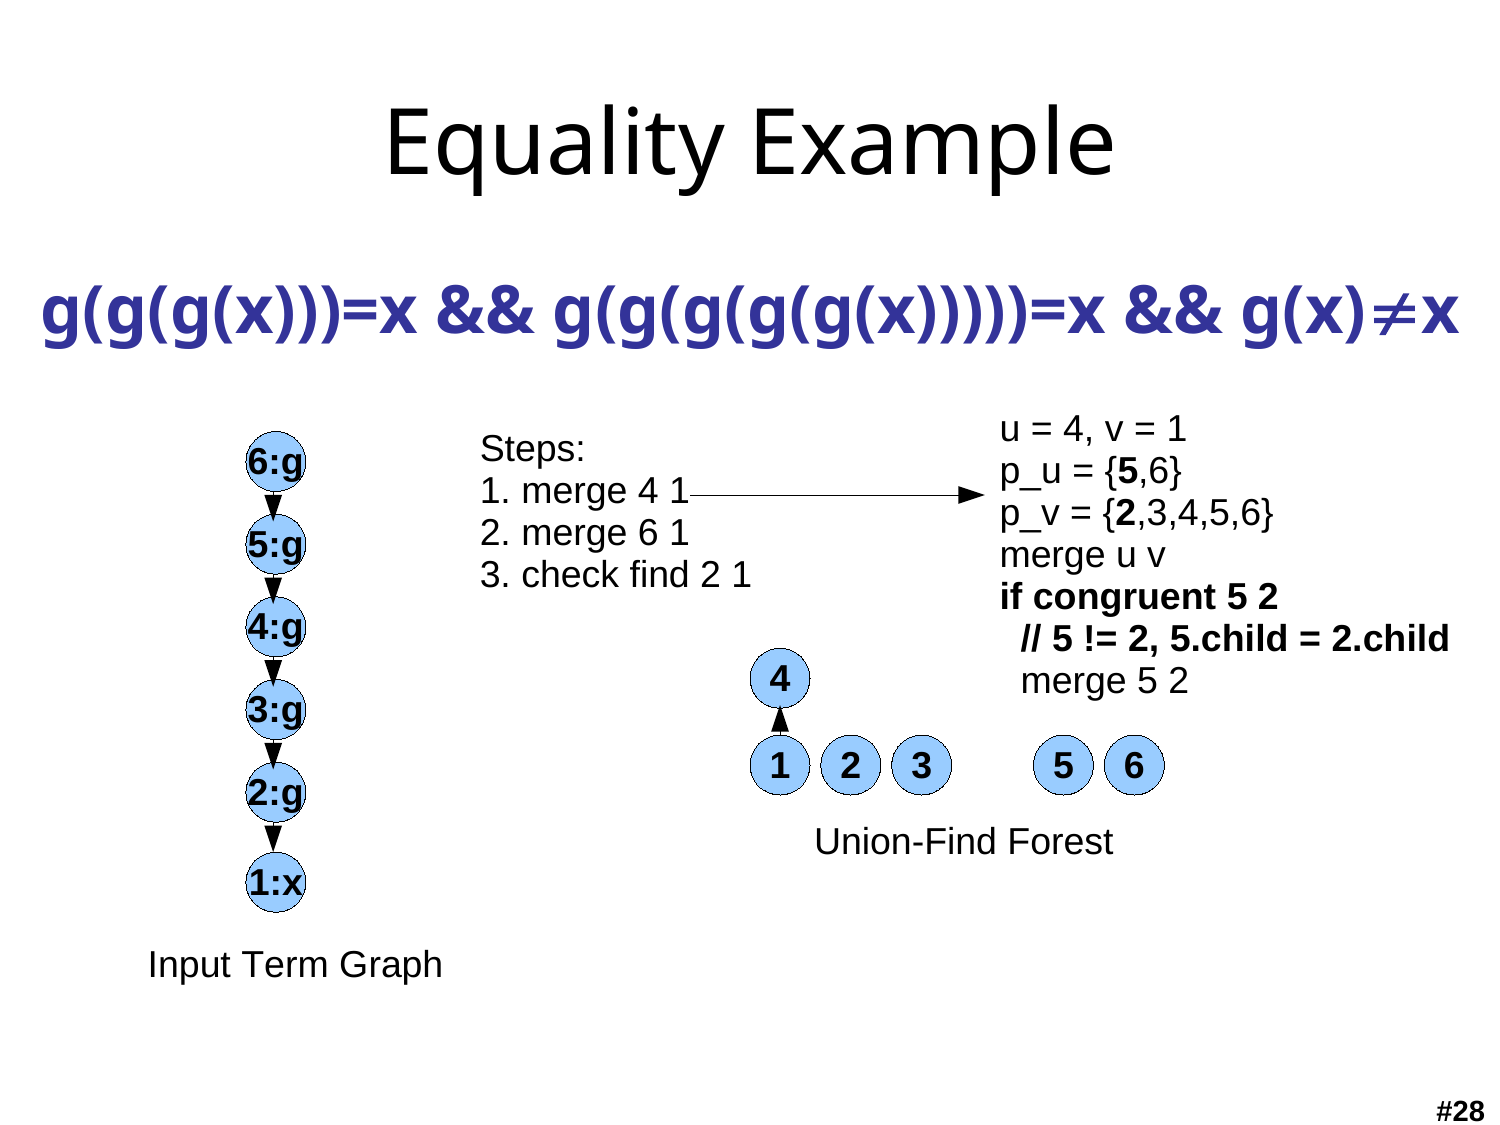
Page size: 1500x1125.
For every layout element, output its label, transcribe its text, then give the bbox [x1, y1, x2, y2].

text_box 1:x [245, 852, 306, 913]
text_box Union-Find Forest [799, 813, 1129, 871]
text_box 5 [1033, 735, 1094, 796]
text_box 1 [750, 735, 811, 796]
list g(g(g(x)))=x && g(g(g(g(g(x)))))=x && g(x)x [24, 262, 1476, 1101]
text_box Steps: 1. merge 4 1 2. merge 6 1 3. check find 2 1 [465, 420, 795, 604]
text_box 3 [891, 735, 952, 796]
text_box 6 [1104, 735, 1165, 796]
text_box 2 [820, 735, 881, 796]
text_box Input Term Graph [132, 935, 459, 993]
text_box 4 [750, 648, 811, 709]
text_box 6:g [245, 431, 306, 492]
text_box 2:g [245, 762, 306, 823]
title Equality Example [24, 45, 1476, 233]
text_box 5:g [245, 514, 306, 575]
text_box 4:g [245, 596, 306, 657]
text_box 3:g [245, 679, 306, 740]
text_box u = 4, v = 1 p_u = {5,6} p_v = {2,3,4,5,6} merge u v if congruent 5 2 // 5 != 2, 5.child = 2.child merge 5 2 [984, 400, 1466, 714]
